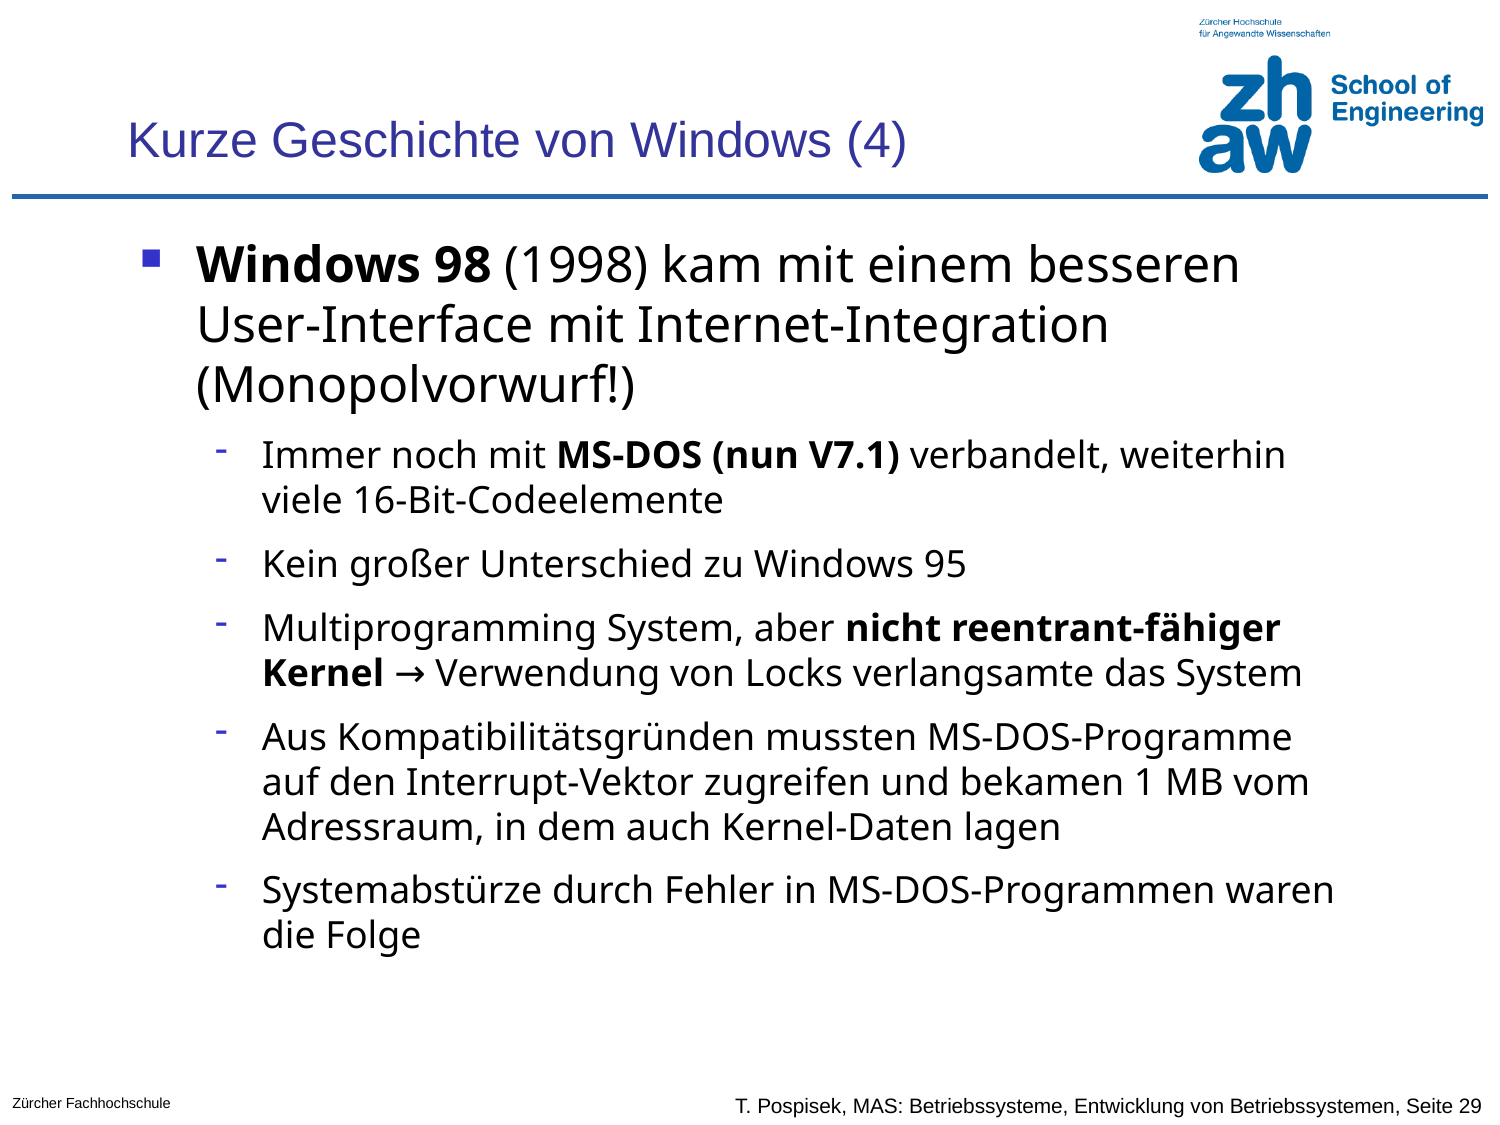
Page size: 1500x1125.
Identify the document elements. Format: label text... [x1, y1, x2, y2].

list Windows 98 (1998) kam mit einem besseren User-Interface mit Internet-Integration (Monopolvorwurf!) Immer noch mit MS-DOS (nun V7.1) verbandelt, weiterhin viele 16-Bit-Codeelemente Kein großer Unterschied zu Windows 95 Multiprogramming System, aber nicht reentrant-fähiger Kernel → Verwendung von Locks verlangsamte das System Aus Kompatibilitätsgründen mussten MS-DOS-Programme auf den Interrupt-Vektor zugreifen und bekamen 1 MB vom Adressraum, in dem auch Kernel-Daten lagen Systemabstürze durch Fehler in MS-DOS-Programmen waren die Folge [125, 224, 1363, 988]
title Kurze Geschichte von Windows (4) [112, 50, 1391, 175]
picture [1199, 19, 1483, 173]
